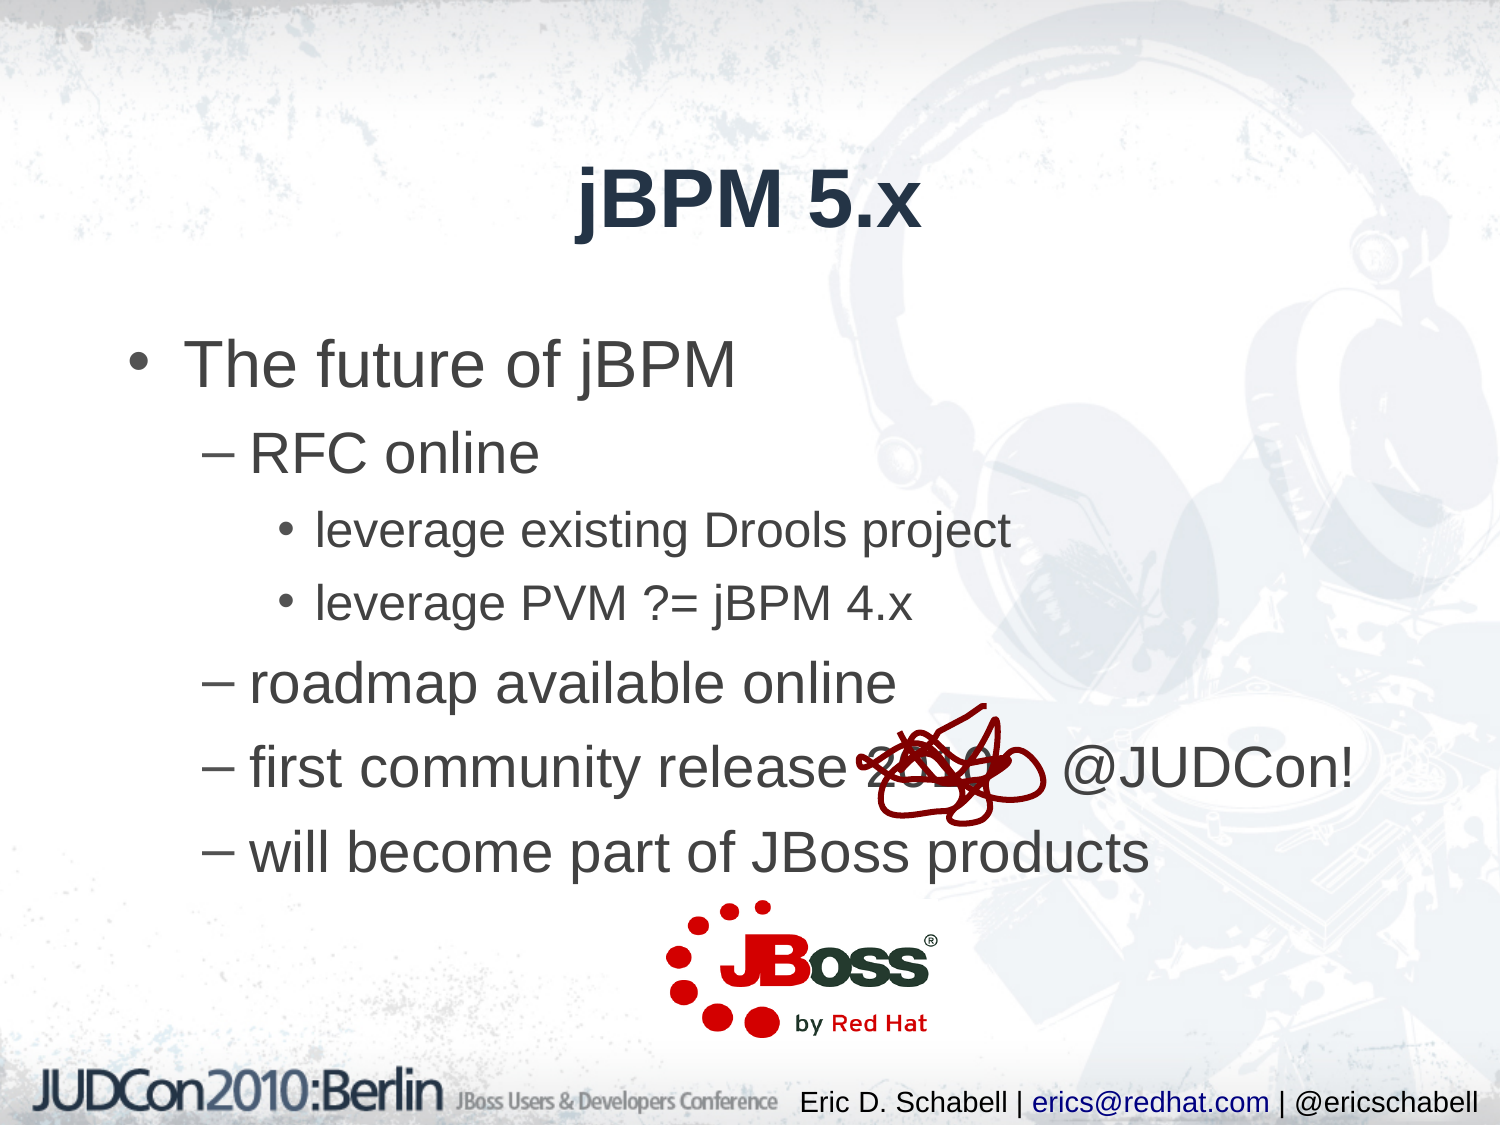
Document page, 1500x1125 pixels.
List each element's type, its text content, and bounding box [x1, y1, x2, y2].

list The future of jBPM RFC online leverage existing Drools project leverage PVM ?= jBPM 4.x roadmap available online first community release 2010 @JUDCon! will become part of JBoss products [112, 313, 1388, 989]
picture [0, 0, 1500, 1125]
title jBPM 5.x [112, 68, 1388, 313]
